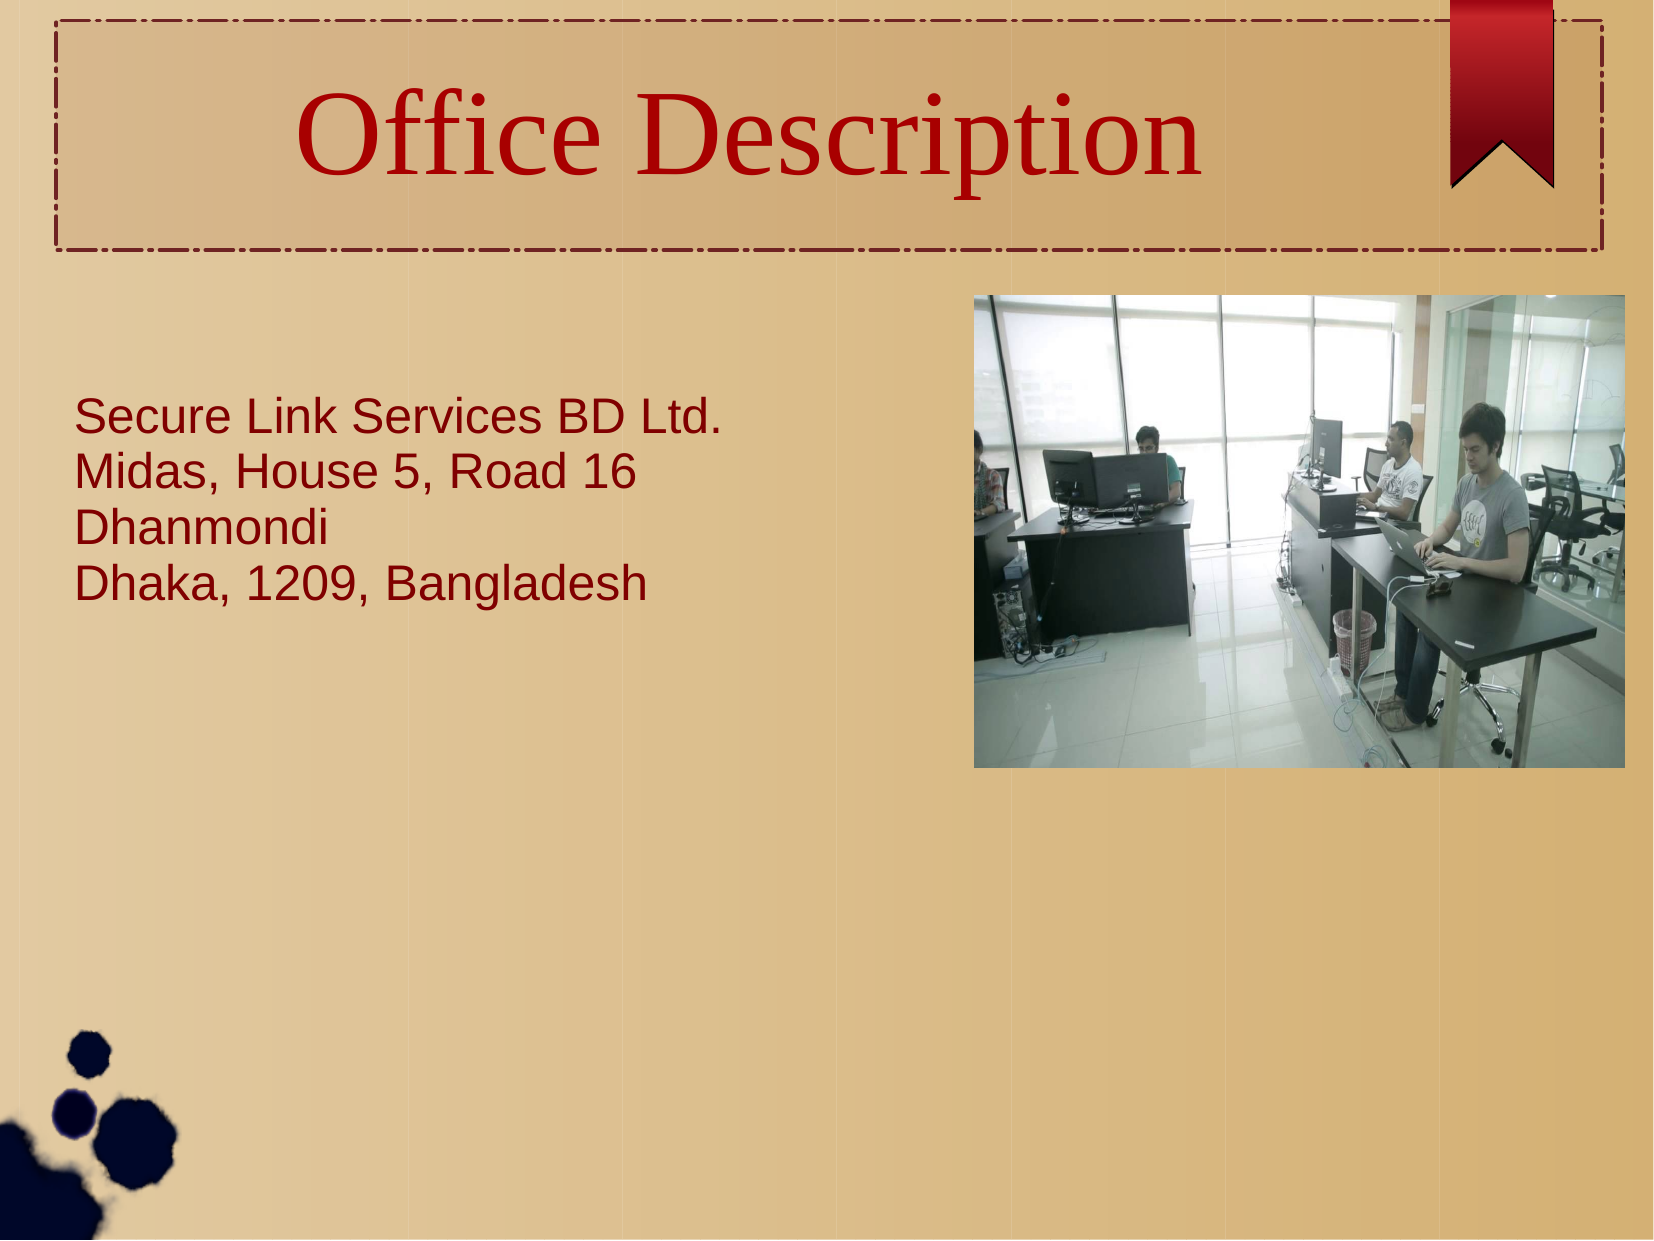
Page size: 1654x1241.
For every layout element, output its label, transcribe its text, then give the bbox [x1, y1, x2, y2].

picture [974, 295, 1625, 768]
title Office Description [59, 15, 1441, 252]
text_box Secure Link Services BD Ltd. Midas, House 5, Road 16 Dhanmondi Dhaka, 1209, Bangladesh [59, 324, 753, 675]
